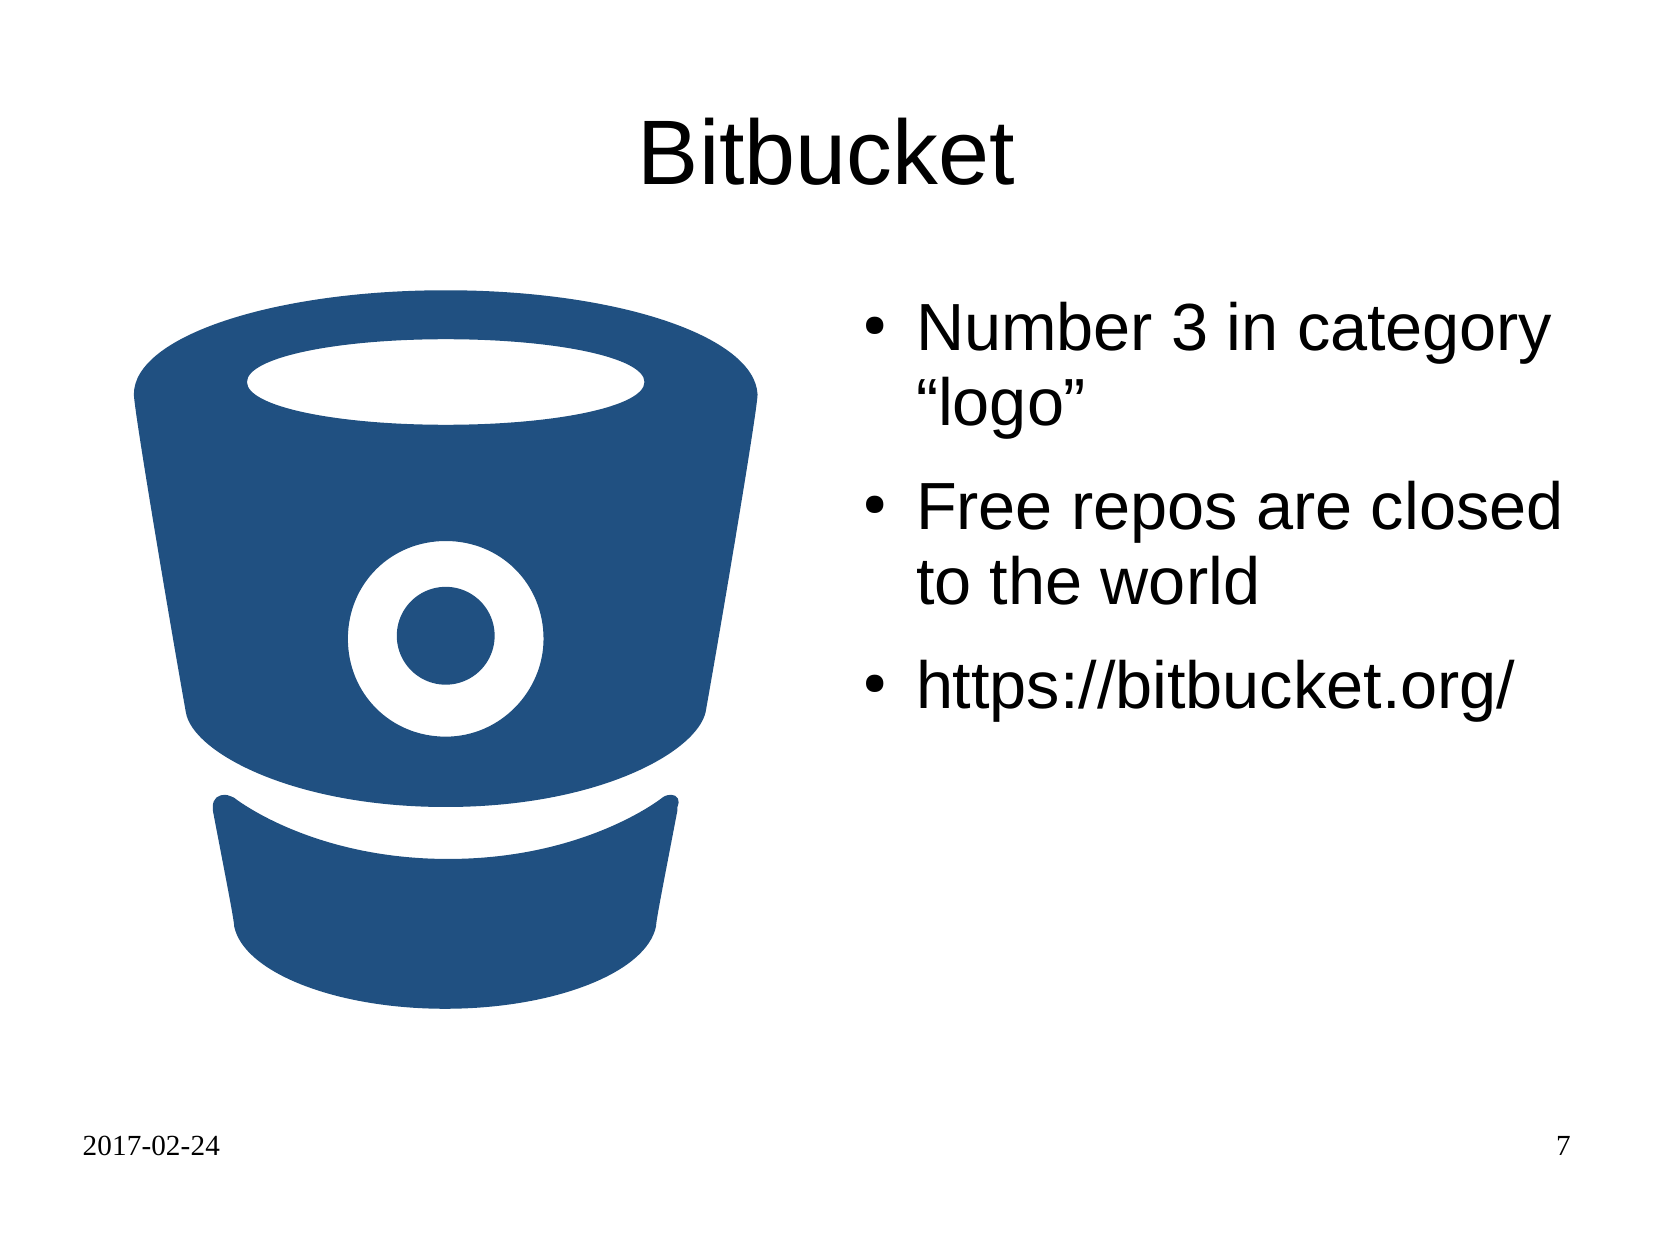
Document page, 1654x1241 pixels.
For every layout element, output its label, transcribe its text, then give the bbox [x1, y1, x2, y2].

title Bitbucket [82, 49, 1571, 257]
list Number 3 in category “logo” Free repos are closed to the world https://bitbucket.org/ [845, 290, 1572, 1010]
picture [133, 290, 758, 1010]
